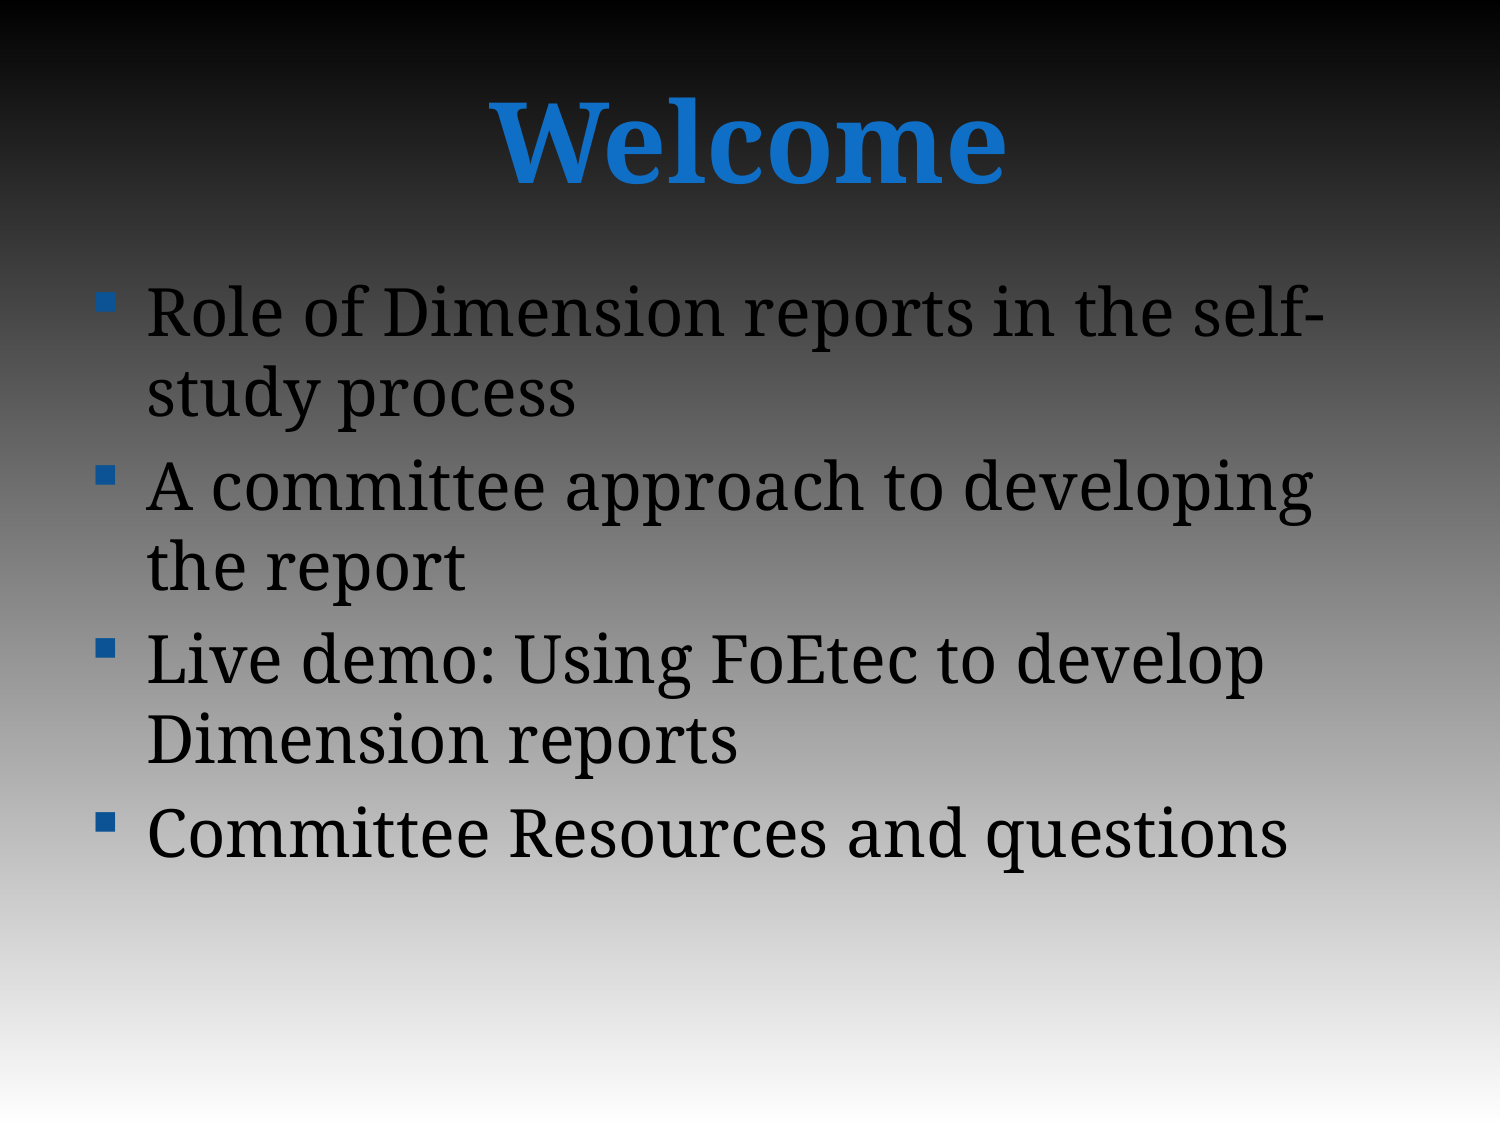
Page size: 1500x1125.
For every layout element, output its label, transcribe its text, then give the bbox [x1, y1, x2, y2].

title Welcome [75, 45, 1425, 233]
list Role of Dimension reports in the self-study process A committee approach to developing the report Live demo: Using FoEtec to develop Dimension reports Committee Resources and questions [75, 262, 1425, 1005]
